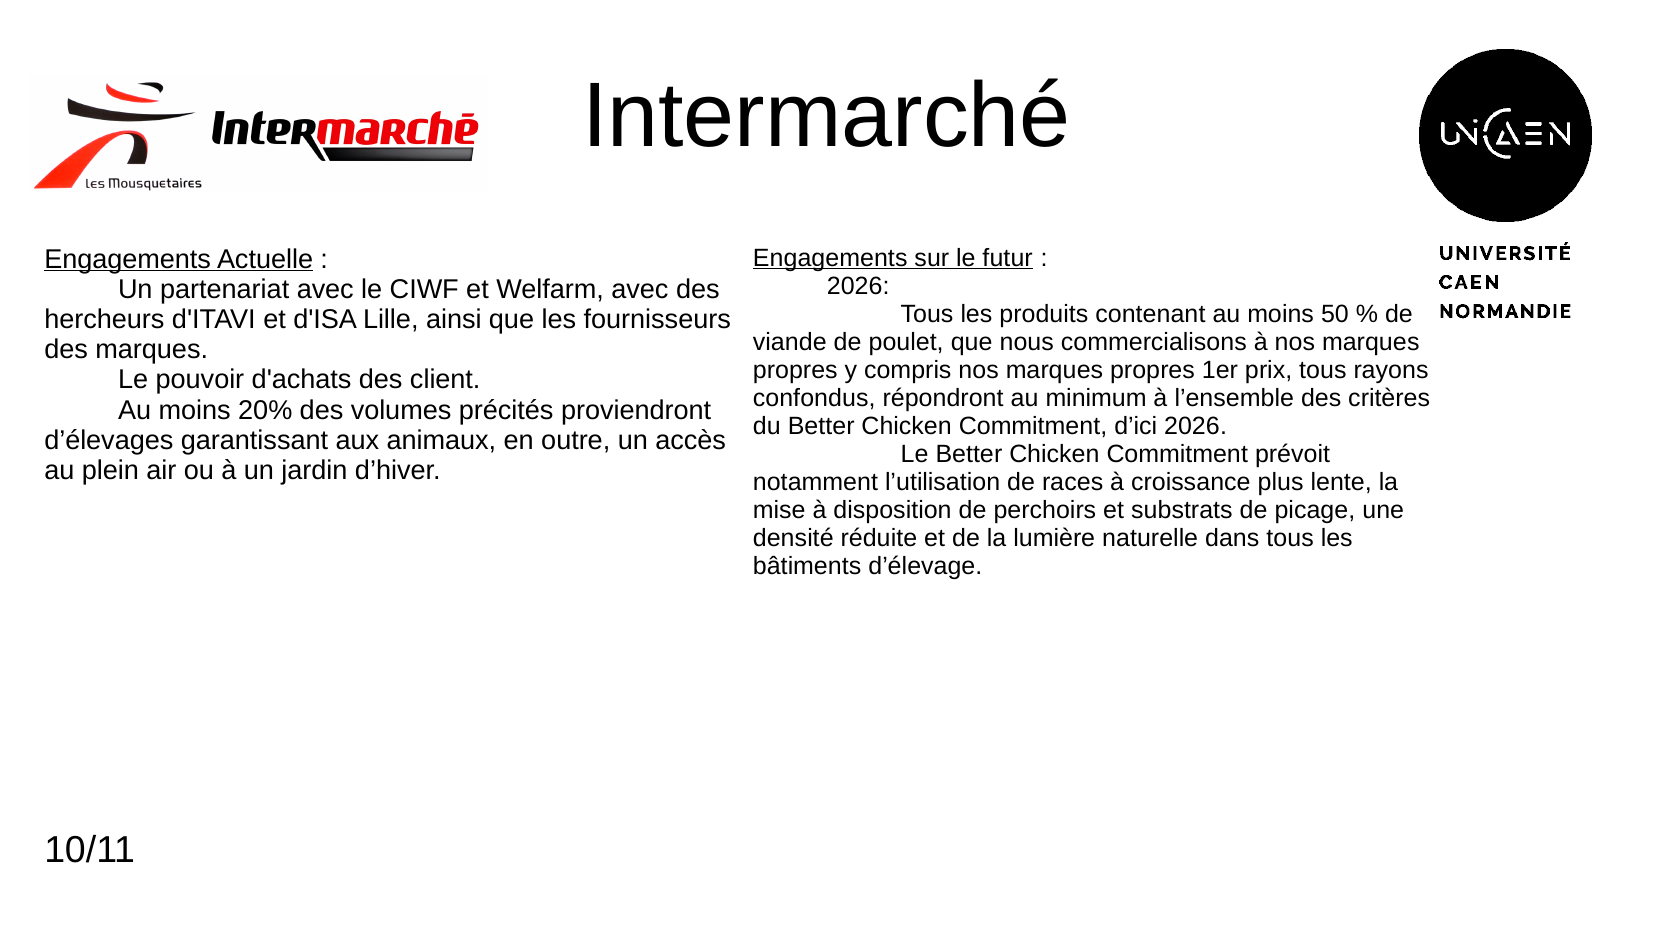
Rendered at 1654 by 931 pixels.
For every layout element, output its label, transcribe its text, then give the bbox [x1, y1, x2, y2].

picture [1417, 43, 1594, 325]
text_box Engagements sur le futur : 2026: Tous les produits contenant au moins 50 % de viande de poulet, que nous commercialisons à nos marques propres y compris nos marques propres 1er prix, tous rayons confondus, répondront au minimum à l’ensemble des critères du Better Chicken Commitment, d’ici 2026. Le Better Chicken Commitment prévoit notamment l’utilisation de races à croissance plus lente, la mise à disposition de perchoirs et substrats de picage, une densité réduite et de la lumière naturelle dans tous les bâtiments d’élevage. [738, 236, 1447, 587]
text_box Engagements Actuelle : Un partenariat avec le CIWF et Welfarm, avec des hercheurs d'ITAVI et d'ISA Lille, ainsi que les fournisseurs des marques. Le pouvoir d'achats des client. Au moins 20% des volumes précités proviendront d’élevages garantissant aux animaux, en outre, un accès au plein air ou à un jardin d’hiver. [29, 236, 738, 502]
text_box <numéro>/11 [29, 820, 178, 920]
title Intermarché [82, 37, 1571, 193]
picture [29, 74, 488, 193]
